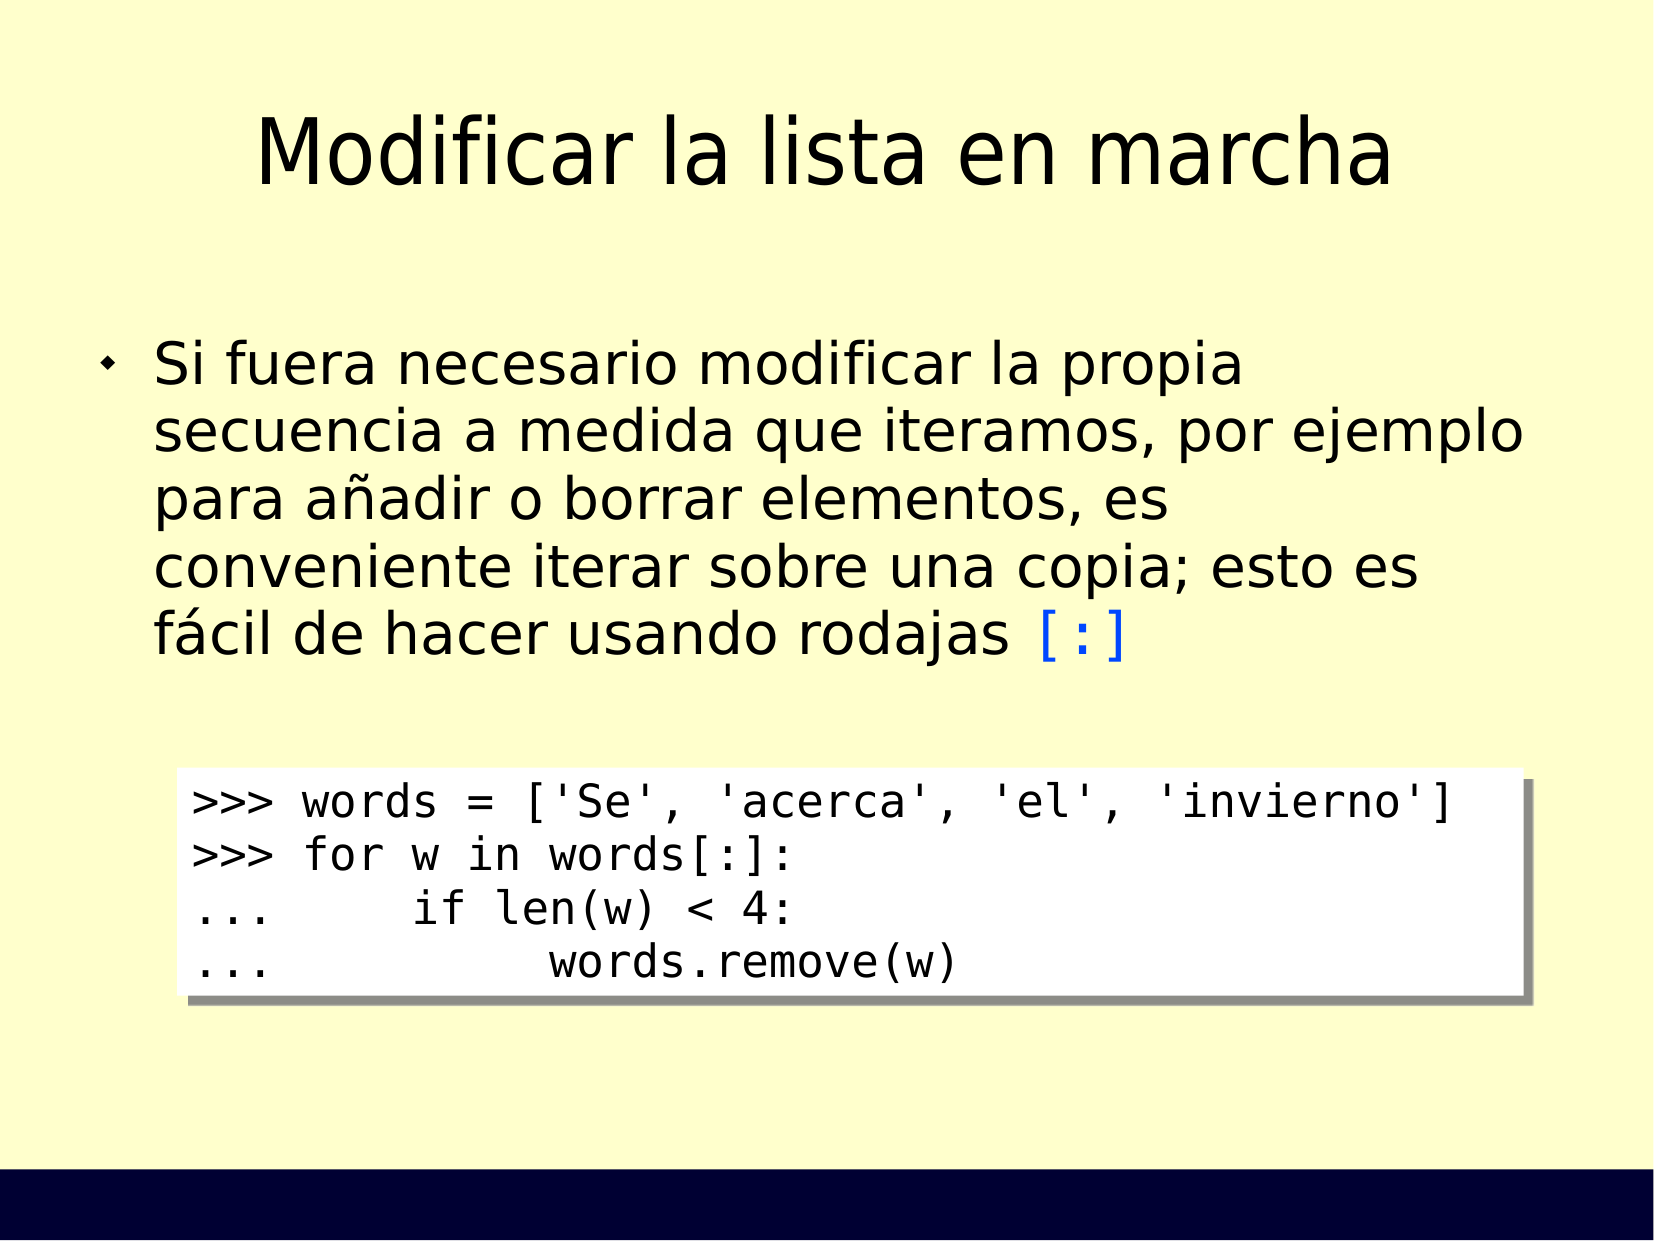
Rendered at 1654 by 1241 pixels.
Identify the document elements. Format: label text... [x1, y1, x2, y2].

list Si fuera necesario modificar la propia secuencia a medida que iteramos, por ejemplo para añadir o borrar elementos, es conveniente iterar sobre una copia; esto es fácil de hacer usando rodajas [:] [82, 290, 1538, 709]
text_box >>> words = ['Se', 'acerca', 'el', 'invierno'] >>> for w in words[:]: ... if len(w) < 4: ... words.remove(w) [177, 767, 1524, 996]
title Modificar la lista en marcha [82, 49, 1571, 257]
